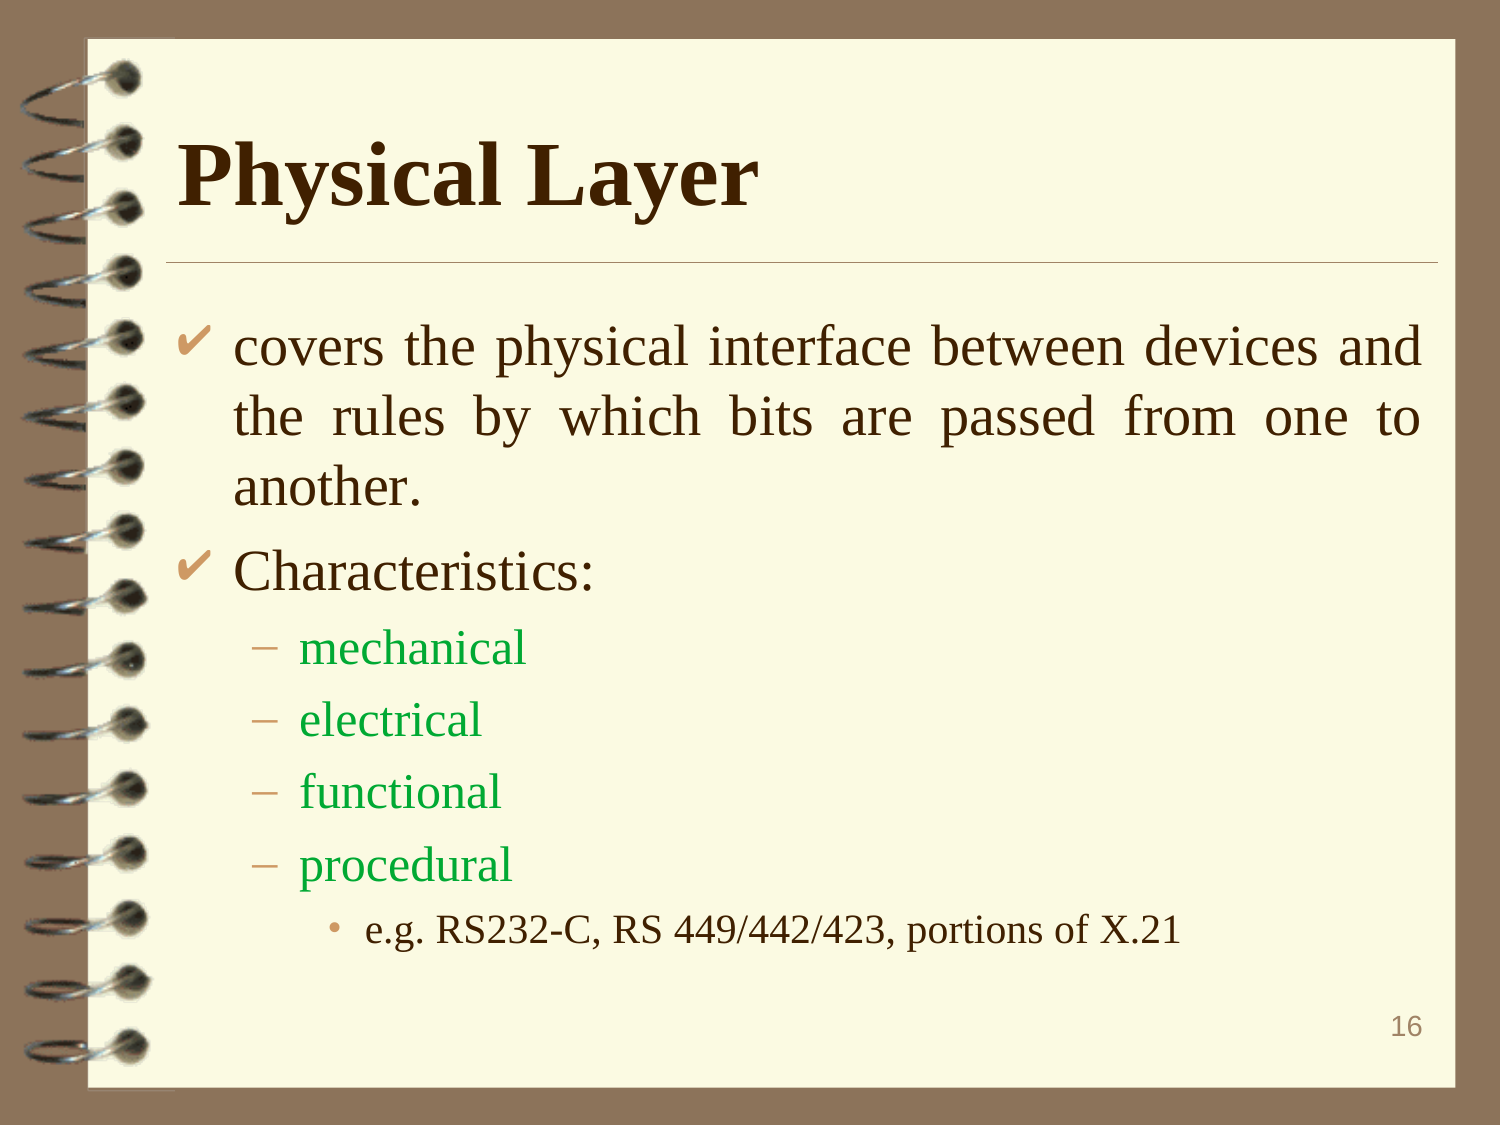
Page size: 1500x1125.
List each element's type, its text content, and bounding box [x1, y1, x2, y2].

list covers the physical interface between devices and the rules by which bits are passed from one to another. Characteristics: mechanical electrical functional procedural e.g. RS232-C, RS 449/442/423, portions of X.21 [162, 299, 1438, 976]
picture [0, 0, 175, 1125]
title Physical Layer [162, 74, 1438, 263]
